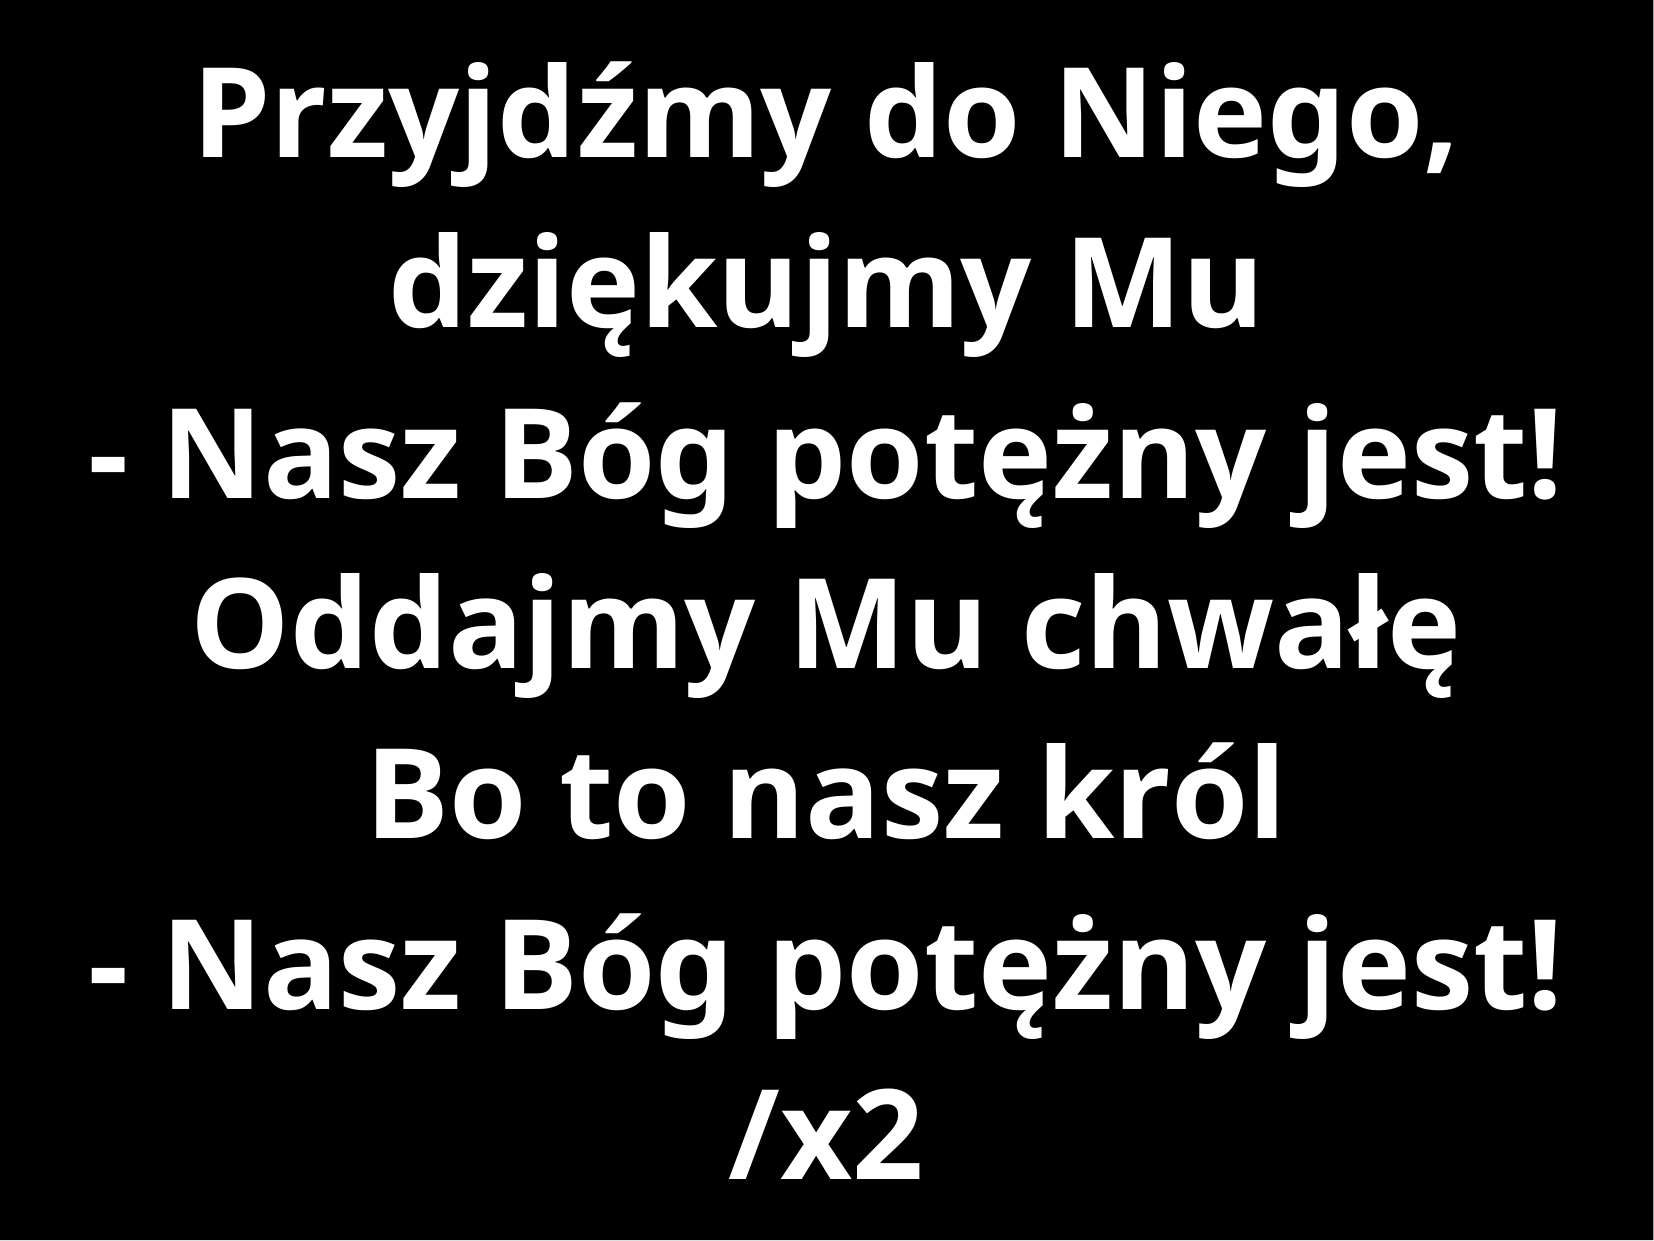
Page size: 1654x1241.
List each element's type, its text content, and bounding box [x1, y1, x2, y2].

title Przyjdźmy do Niego, dziękujmy Mu - Nasz Bóg potężny jest! Oddajmy Mu chwałę Bo to nasz król - Nasz Bóg potężny jest! /x2 [0, 0, 1654, 1241]
